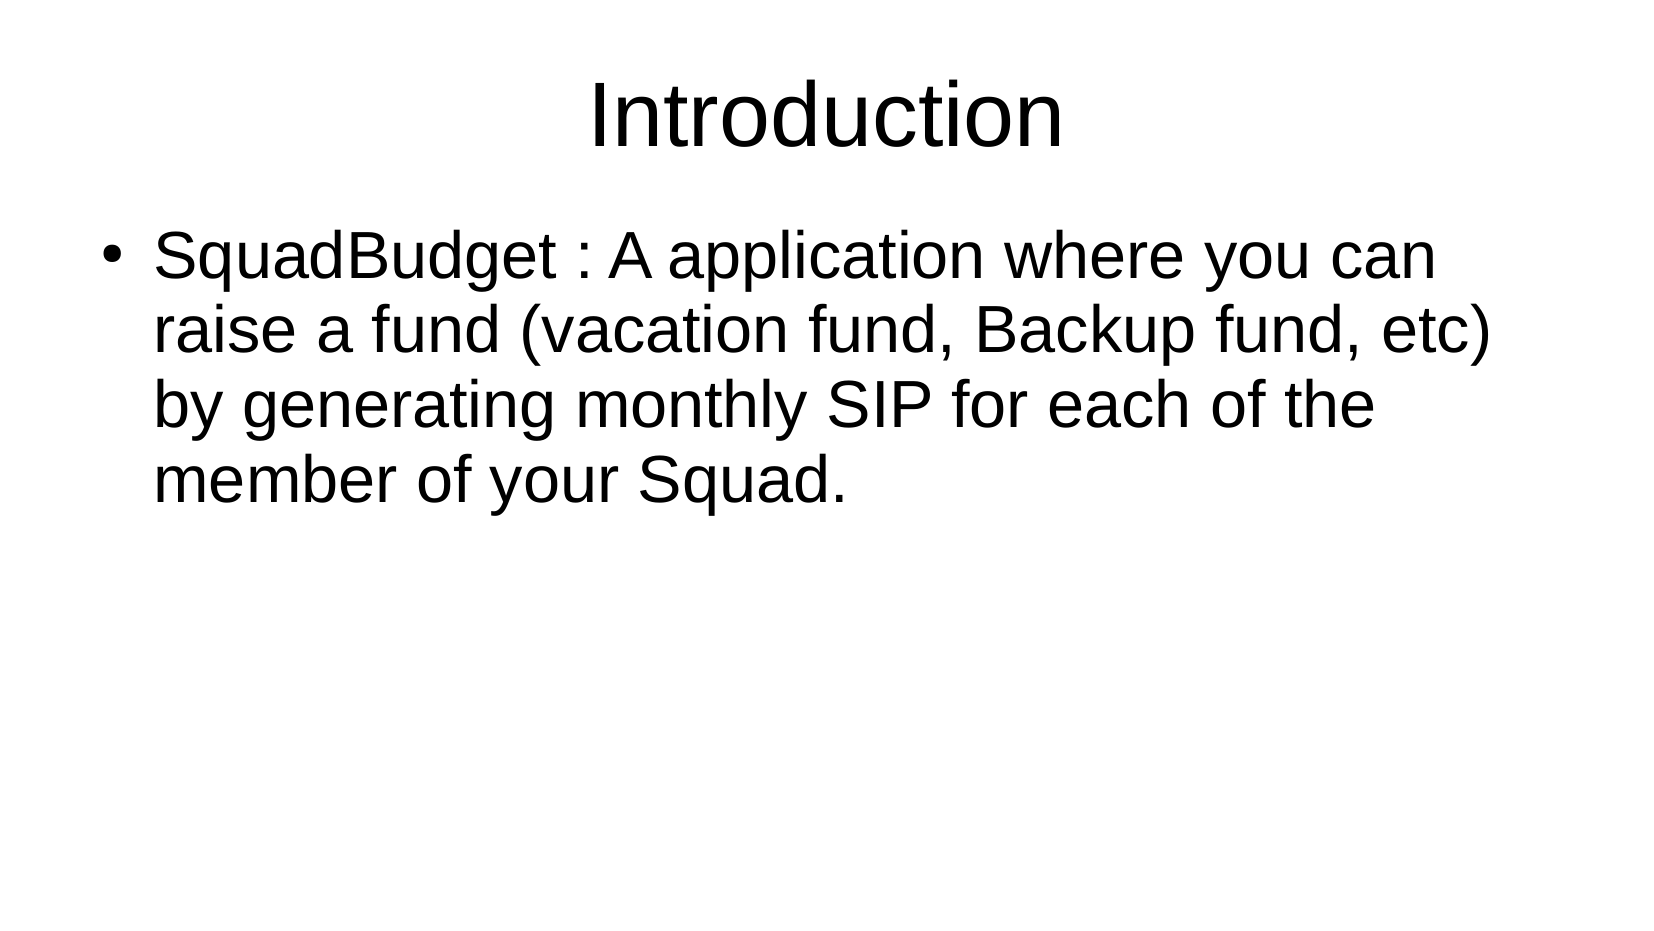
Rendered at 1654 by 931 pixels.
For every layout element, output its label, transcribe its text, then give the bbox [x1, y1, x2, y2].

list SquadBudget : A application where you can raise a fund (vacation fund, Backup fund, etc) by generating monthly SIP for each of the member of your Squad. [82, 217, 1571, 758]
title Introduction [82, 37, 1571, 193]
